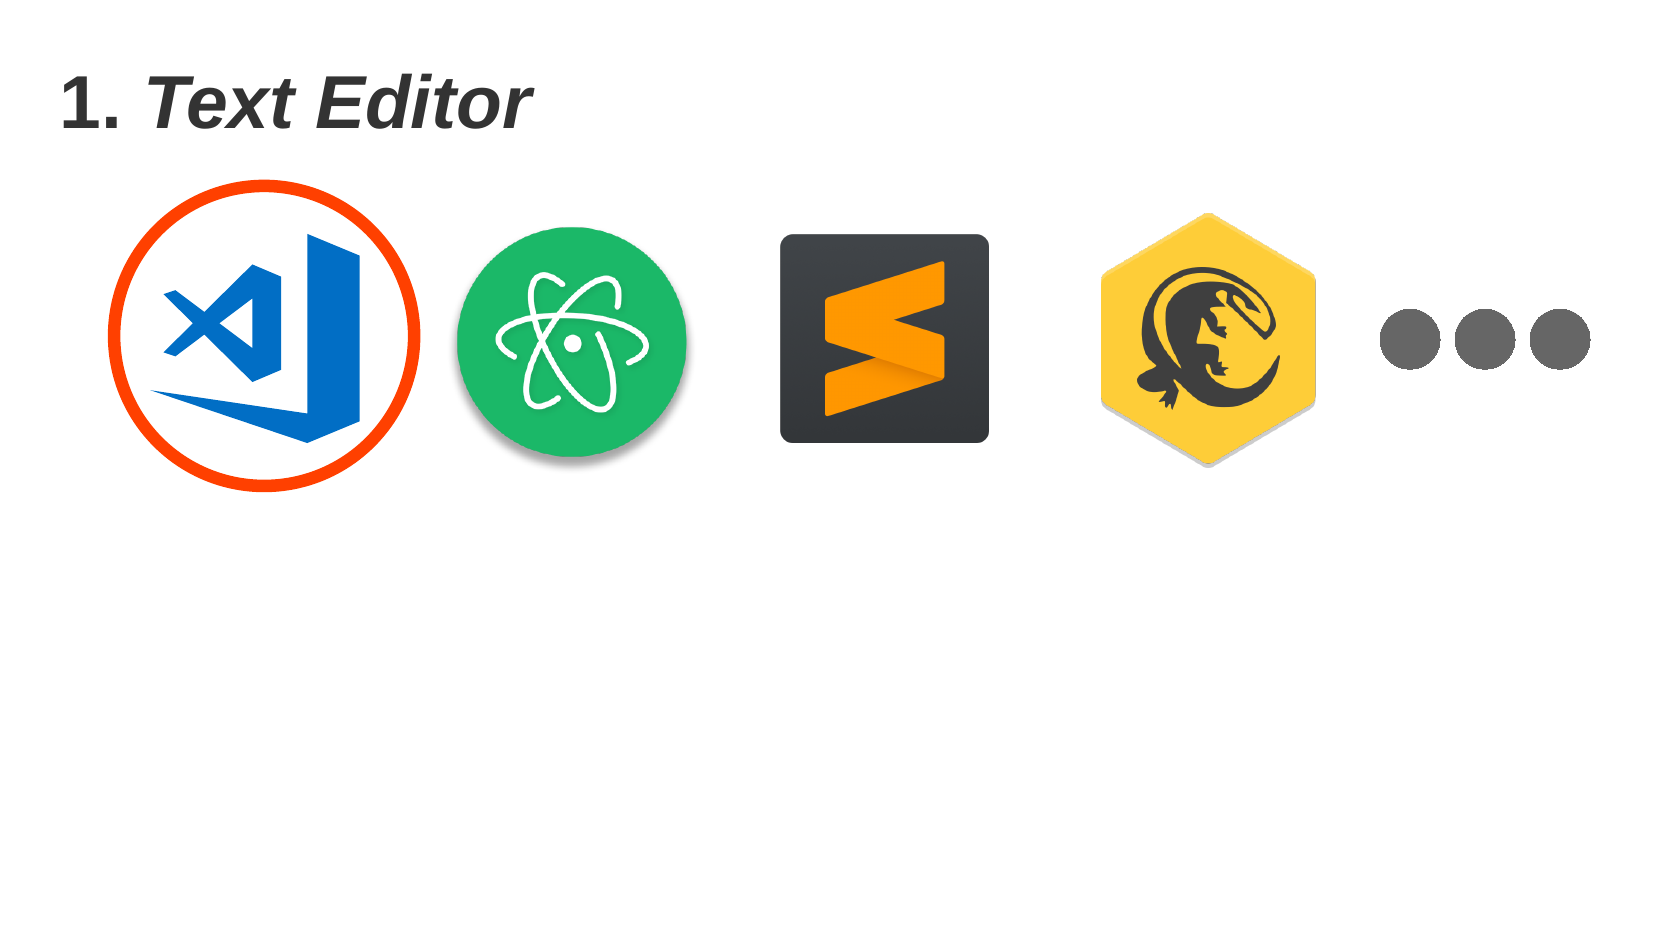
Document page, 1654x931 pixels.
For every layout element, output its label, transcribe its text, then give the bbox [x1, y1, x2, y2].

picture [1065, 195, 1351, 481]
text_box [1380, 309, 1441, 370]
text_box 1. Text Editor [45, 53, 556, 159]
text_box [1455, 309, 1516, 370]
picture [150, 233, 361, 444]
text_box [1530, 309, 1591, 370]
picture [446, 181, 706, 496]
picture [780, 234, 989, 443]
